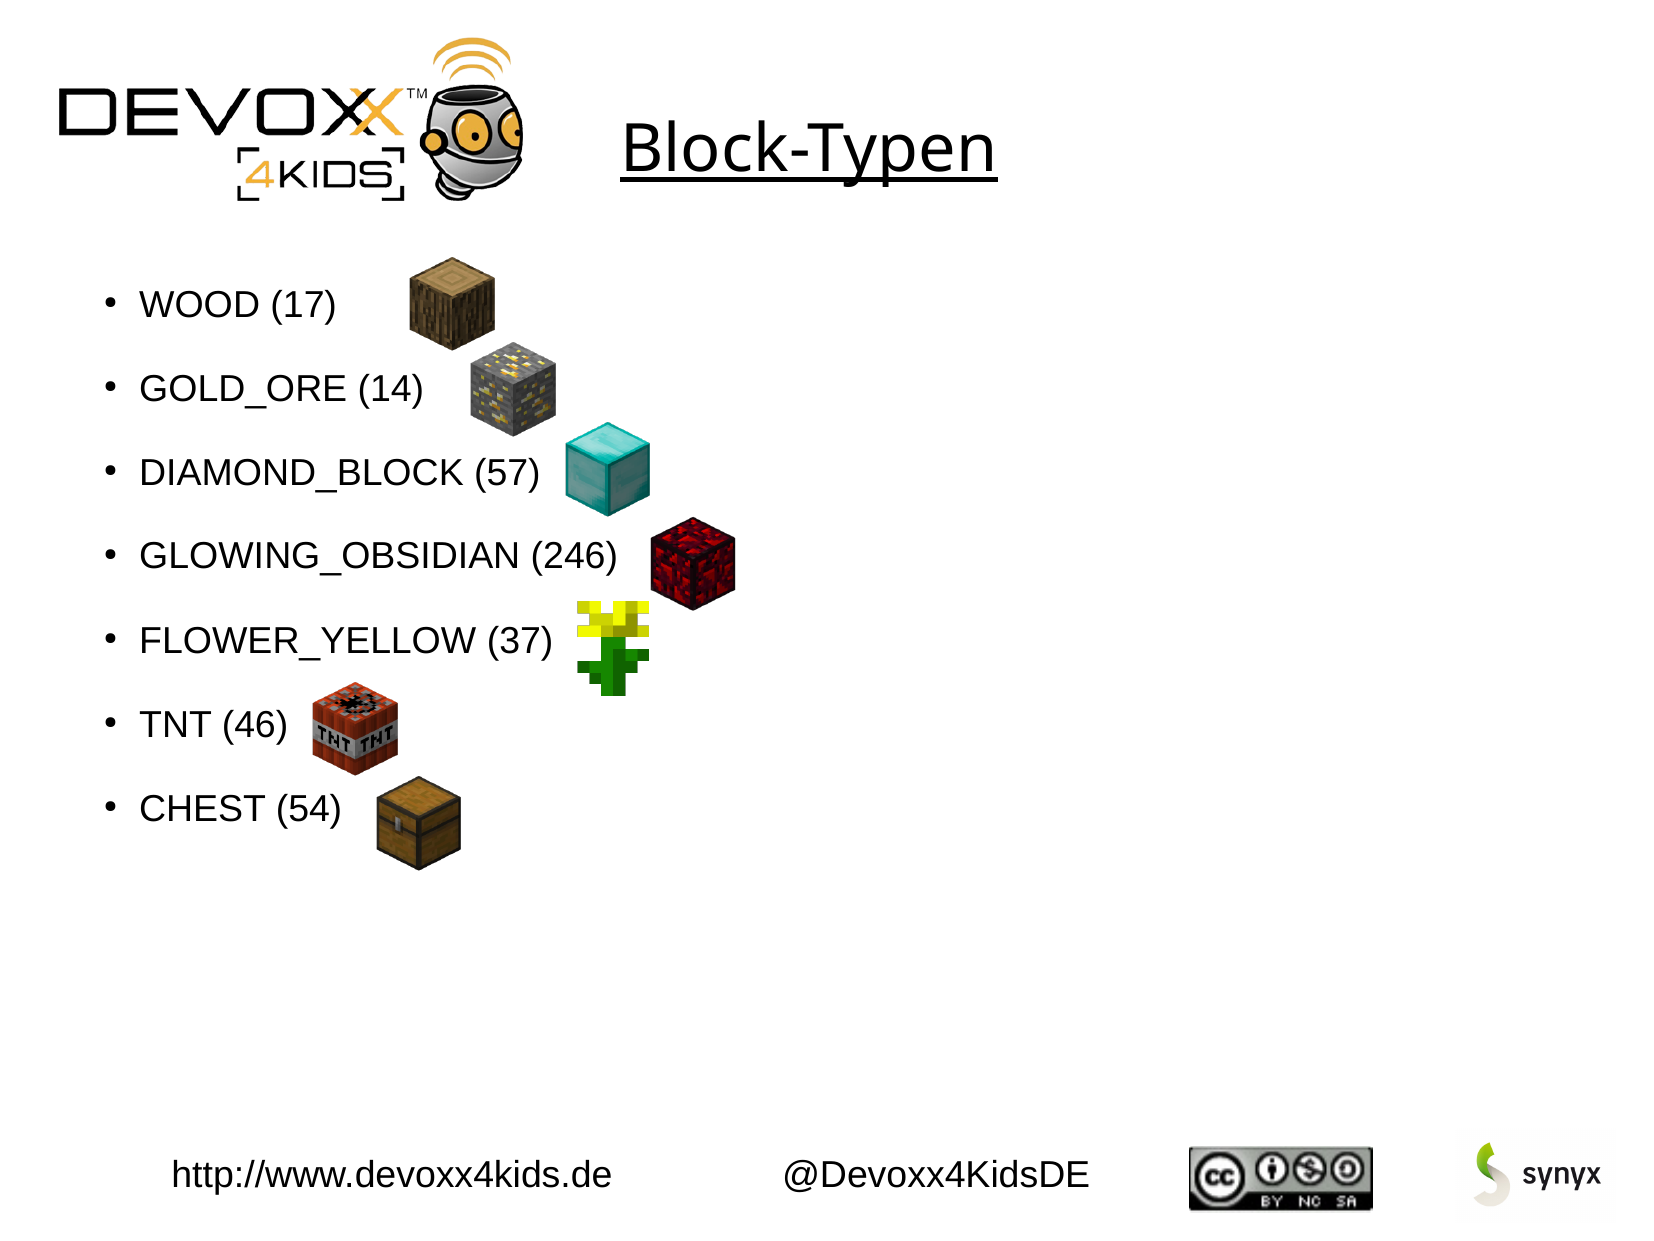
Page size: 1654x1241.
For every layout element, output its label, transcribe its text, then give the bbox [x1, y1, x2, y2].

picture [1189, 1146, 1373, 1213]
picture [307, 681, 466, 871]
picture [59, 37, 523, 201]
text_box Block-Typen [605, 92, 1469, 201]
picture [404, 256, 740, 696]
title [82, 49, 1571, 257]
text_box WOOD (17) GOLD_ORE (14) DIAMOND_BLOCK (57) GLOWING_OBSIDIAN (246) FLOWER_YELLOW (37) TNT (46) CHEST (54) [89, 275, 1593, 837]
picture [1455, 1128, 1616, 1223]
